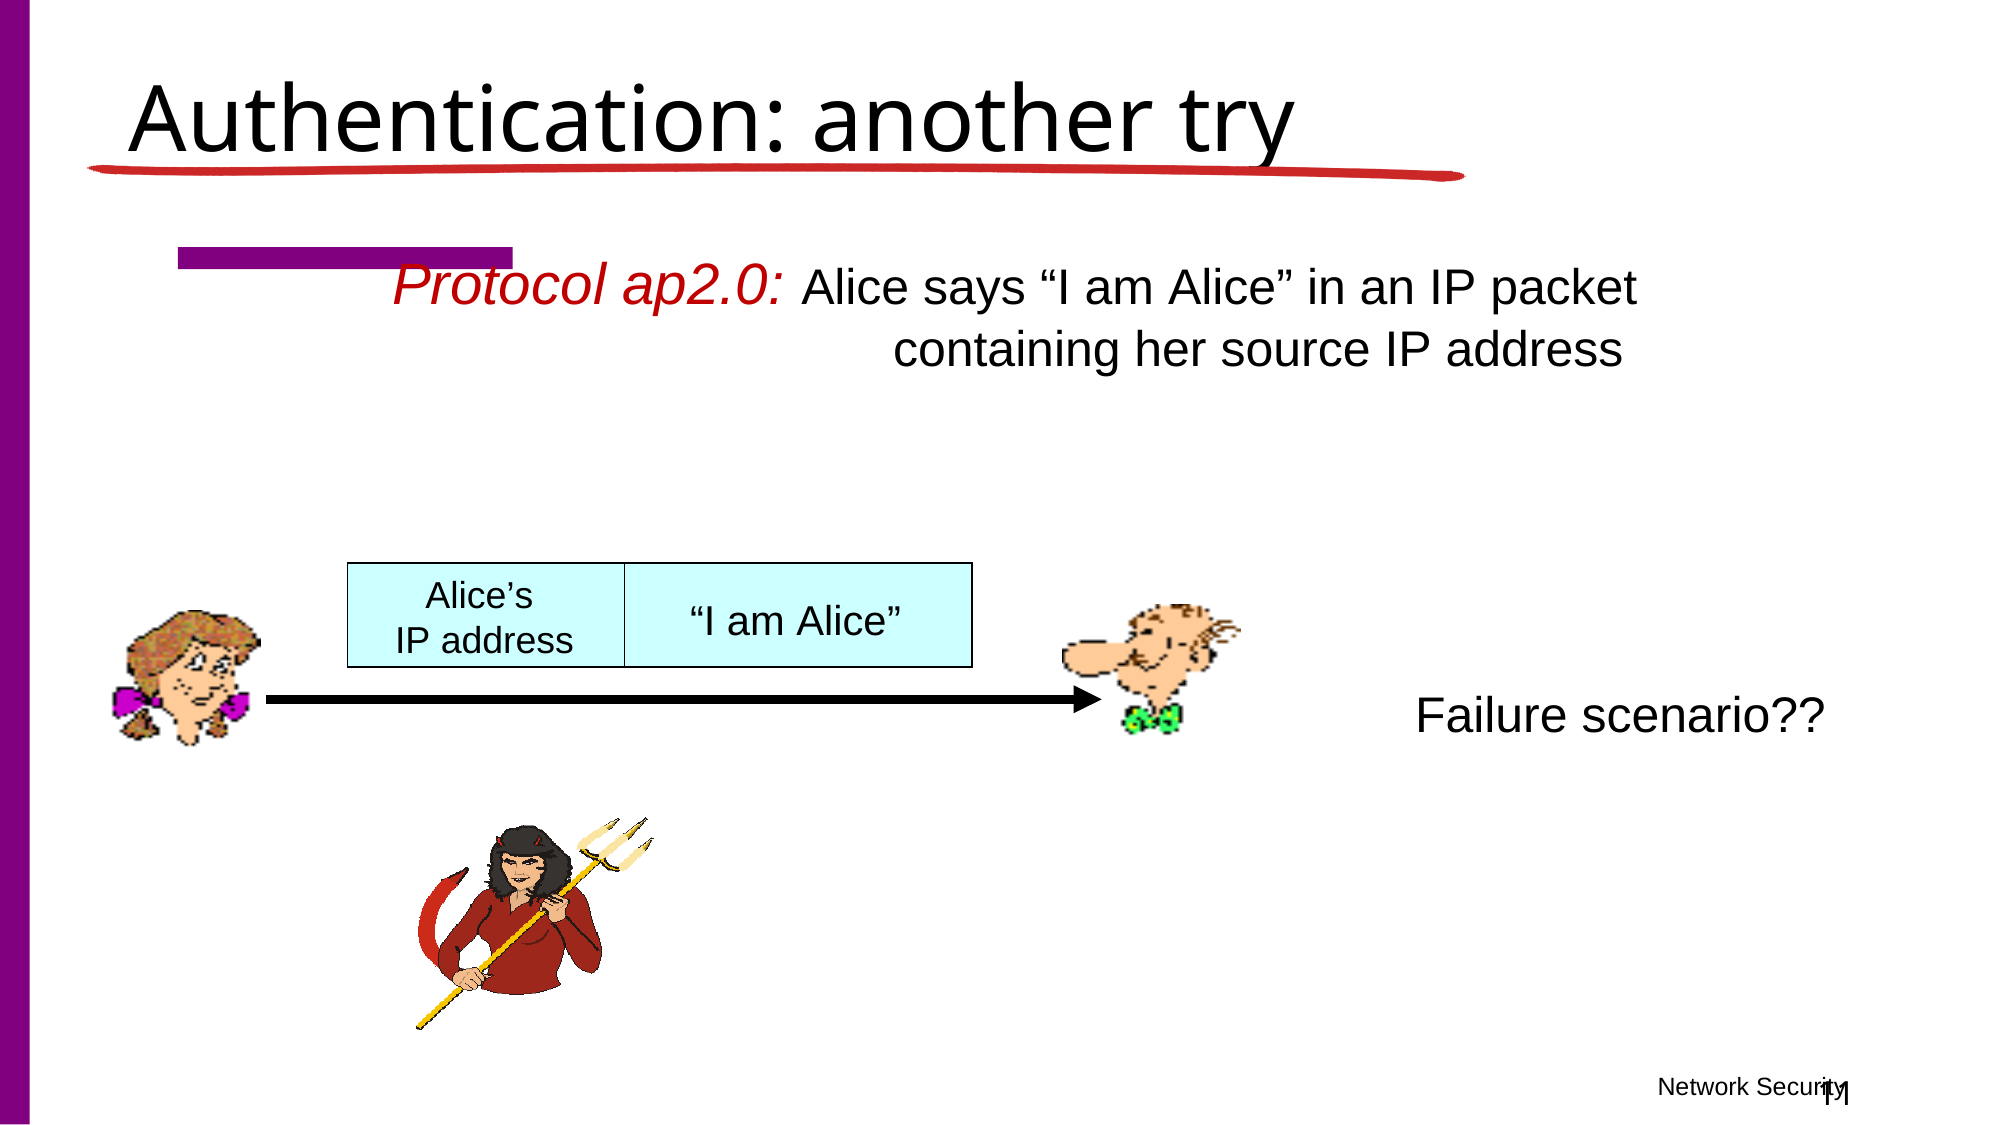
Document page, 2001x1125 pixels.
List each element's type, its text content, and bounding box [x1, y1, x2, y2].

text_box Alice’s IP address [380, 563, 589, 670]
picture [107, 610, 261, 752]
text_box Network Security [1016, 1062, 1862, 1114]
picture [81, 158, 1482, 187]
text_box Failure scenario?? [1400, 674, 1841, 751]
title Authentication: another try [78, 21, 1779, 209]
text_box [347, 563, 380, 668]
text_box Protocol ap2.0: Alice says “I am Alice” in an IP packet containing her source IP address [377, 238, 1653, 384]
picture [1062, 604, 1241, 741]
text_box [589, 563, 973, 668]
text_box “I am Alice” [675, 585, 916, 652]
picture [416, 817, 654, 1030]
